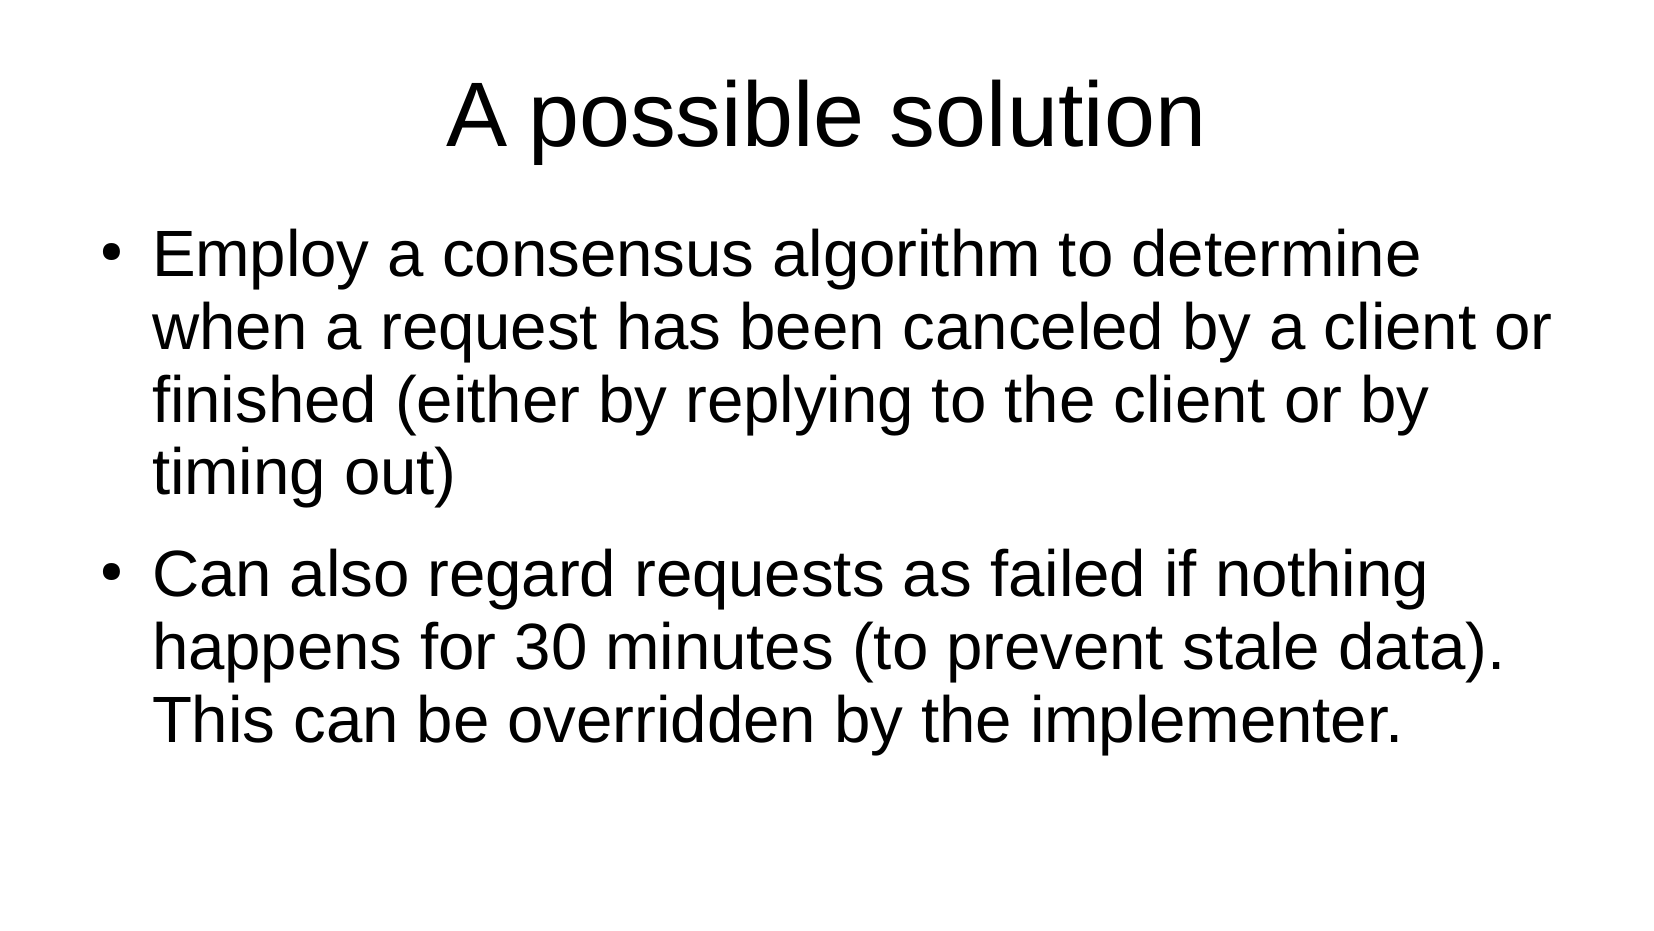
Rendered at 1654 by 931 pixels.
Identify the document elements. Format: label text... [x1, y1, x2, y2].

title A possible solution [82, 37, 1571, 193]
list Employ a consensus algorithm to determine when a request has been canceled by a client or finished (either by replying to the client or by timing out) Can also regard requests as failed if nothing happens for 30 minutes (to prevent stale data). This can be overridden by the implementer. [82, 217, 1571, 758]
